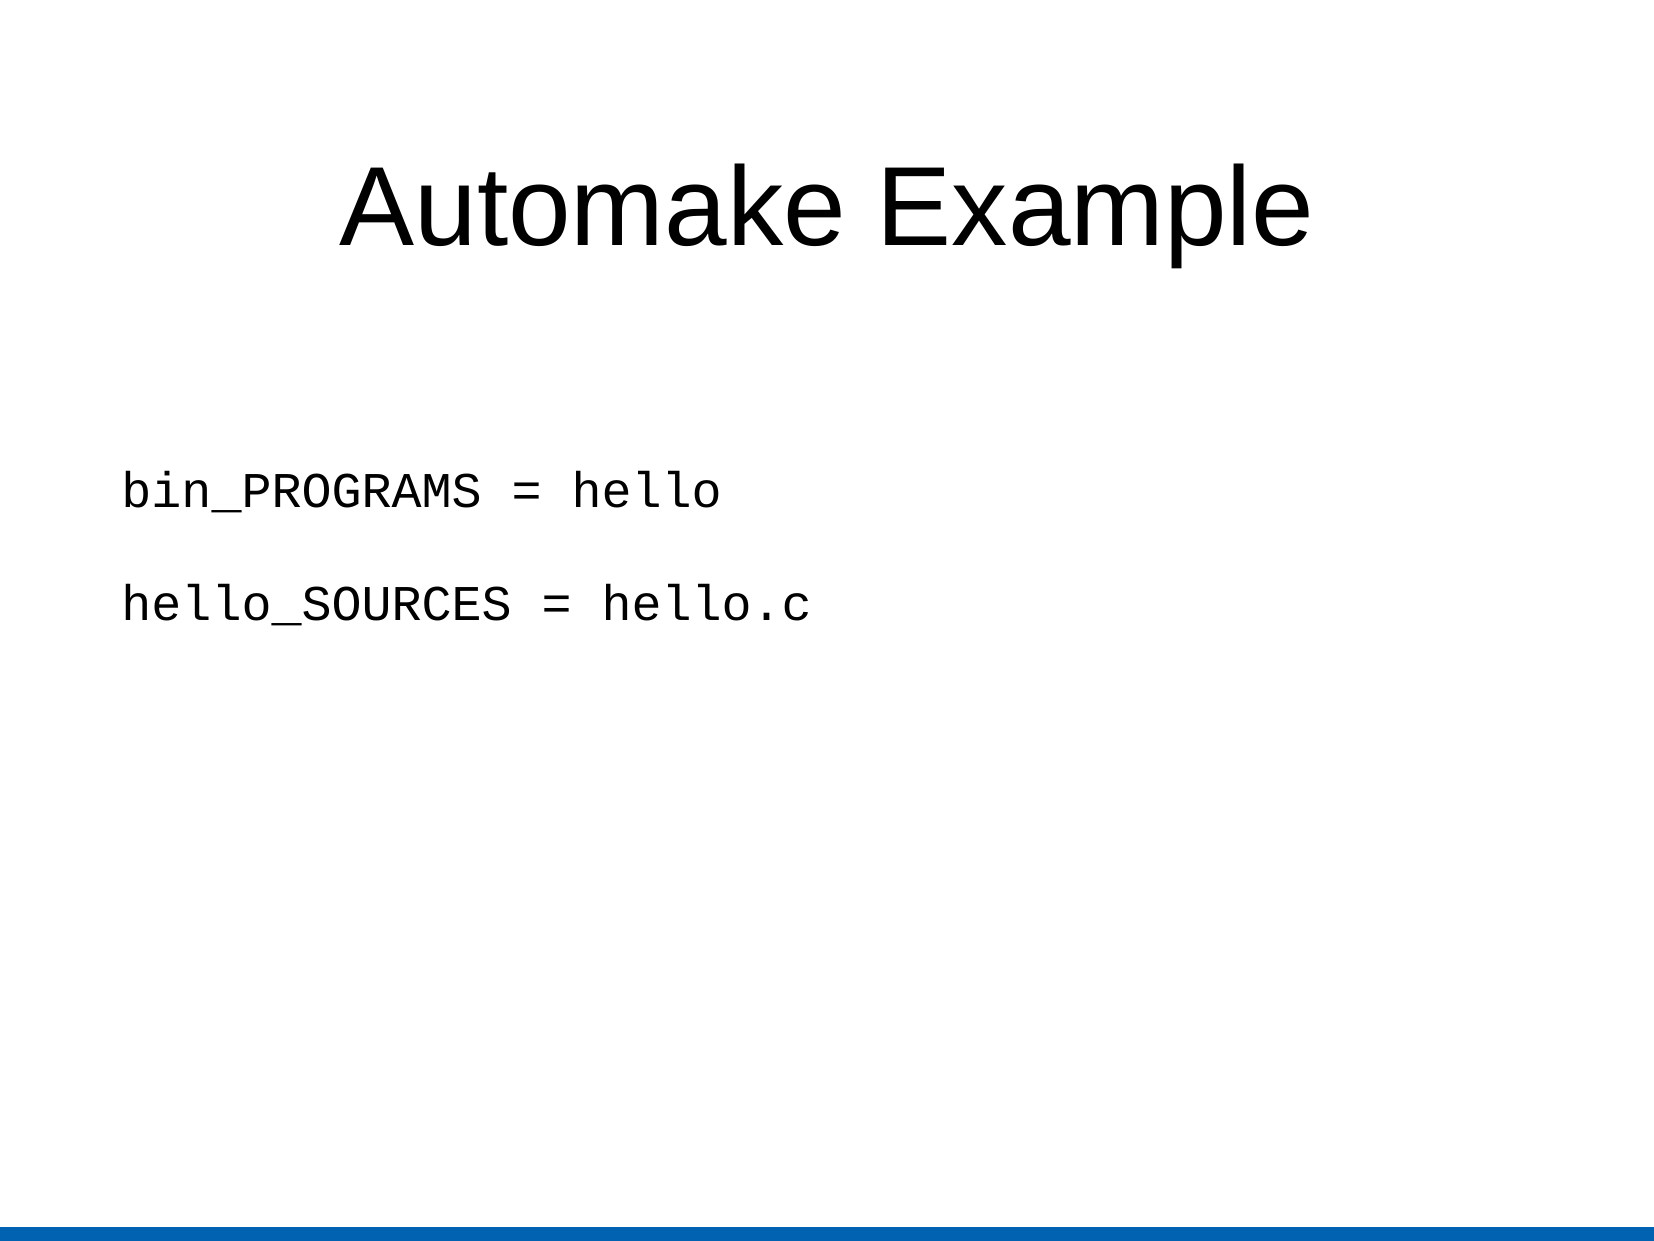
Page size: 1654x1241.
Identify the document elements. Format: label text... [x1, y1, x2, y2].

title Automake Example [121, 102, 1533, 311]
subtitle bin_PROGRAMS = hello hello_SOURCES = hello.c [121, 344, 1533, 1127]
